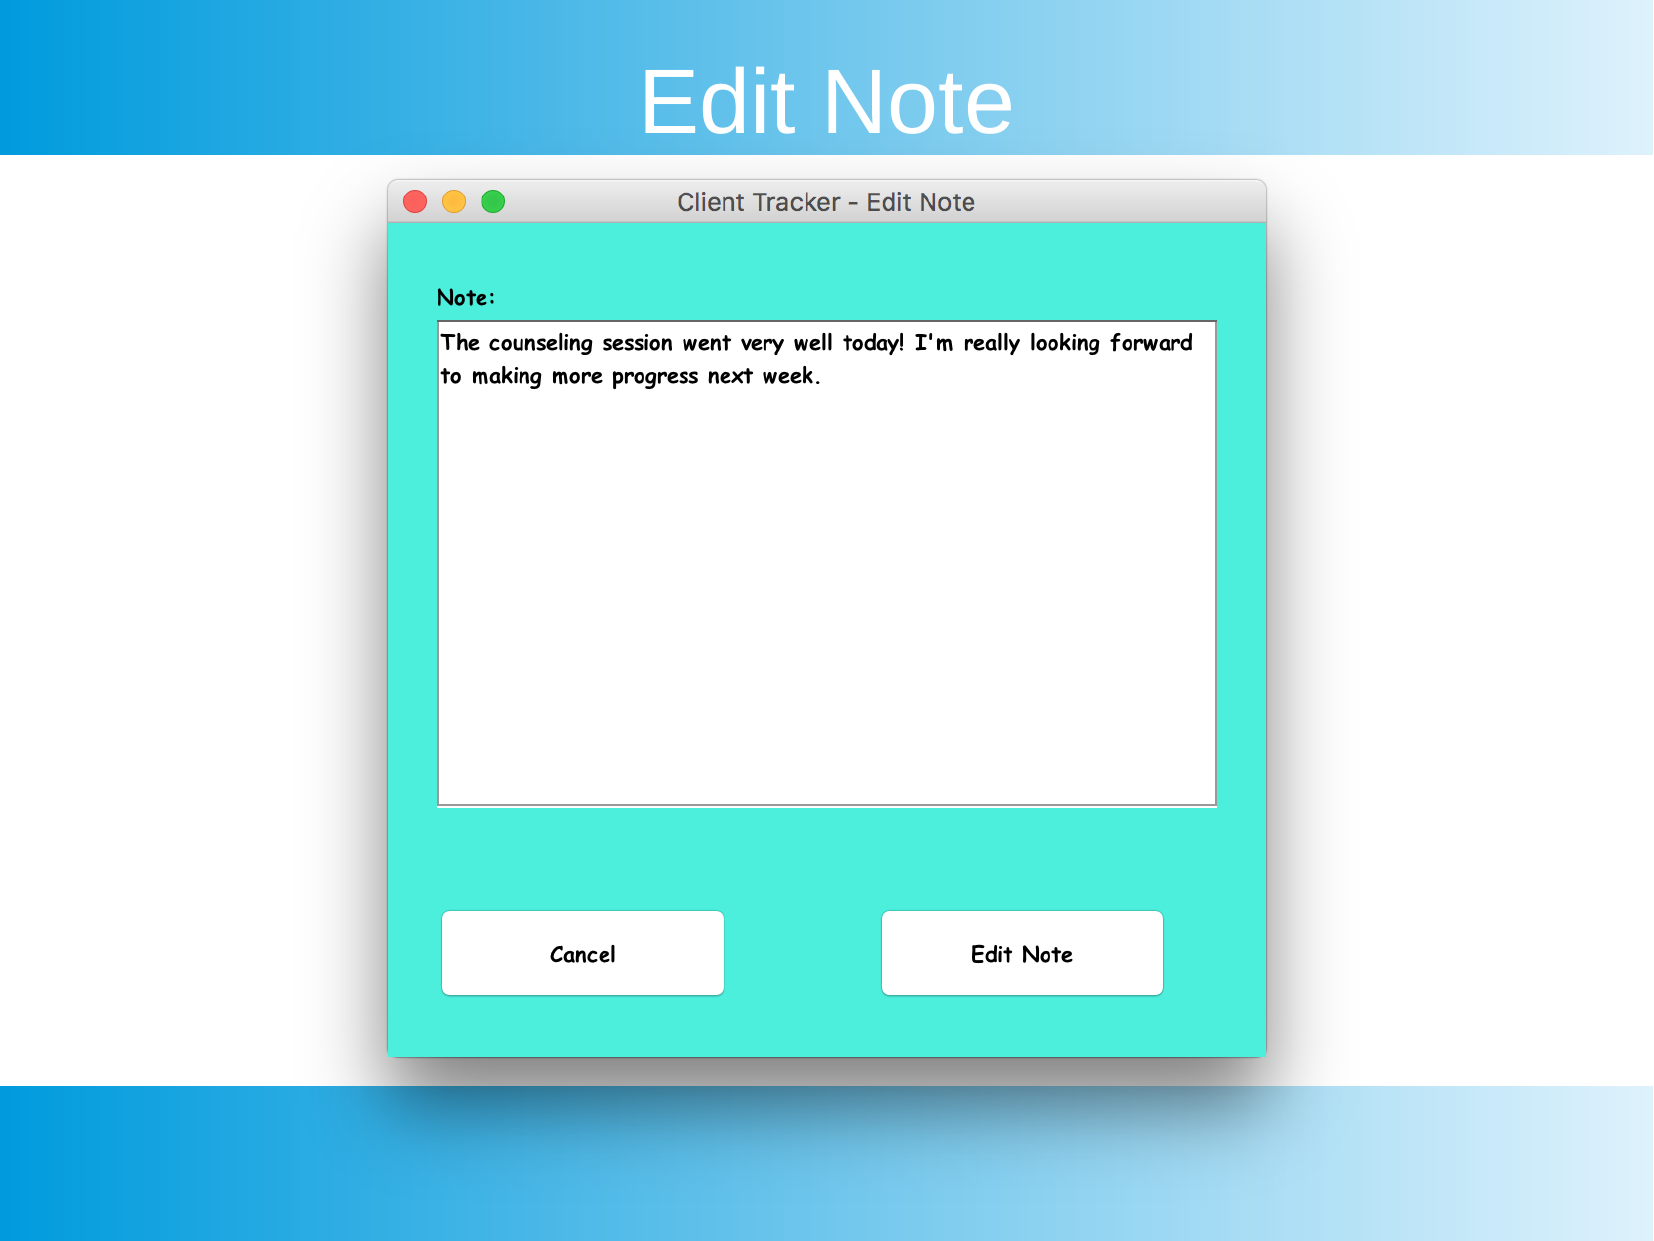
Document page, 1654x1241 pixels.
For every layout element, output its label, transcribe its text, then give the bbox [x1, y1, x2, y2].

title Edit Note [82, 49, 1571, 155]
picture [278, 117, 1375, 1214]
